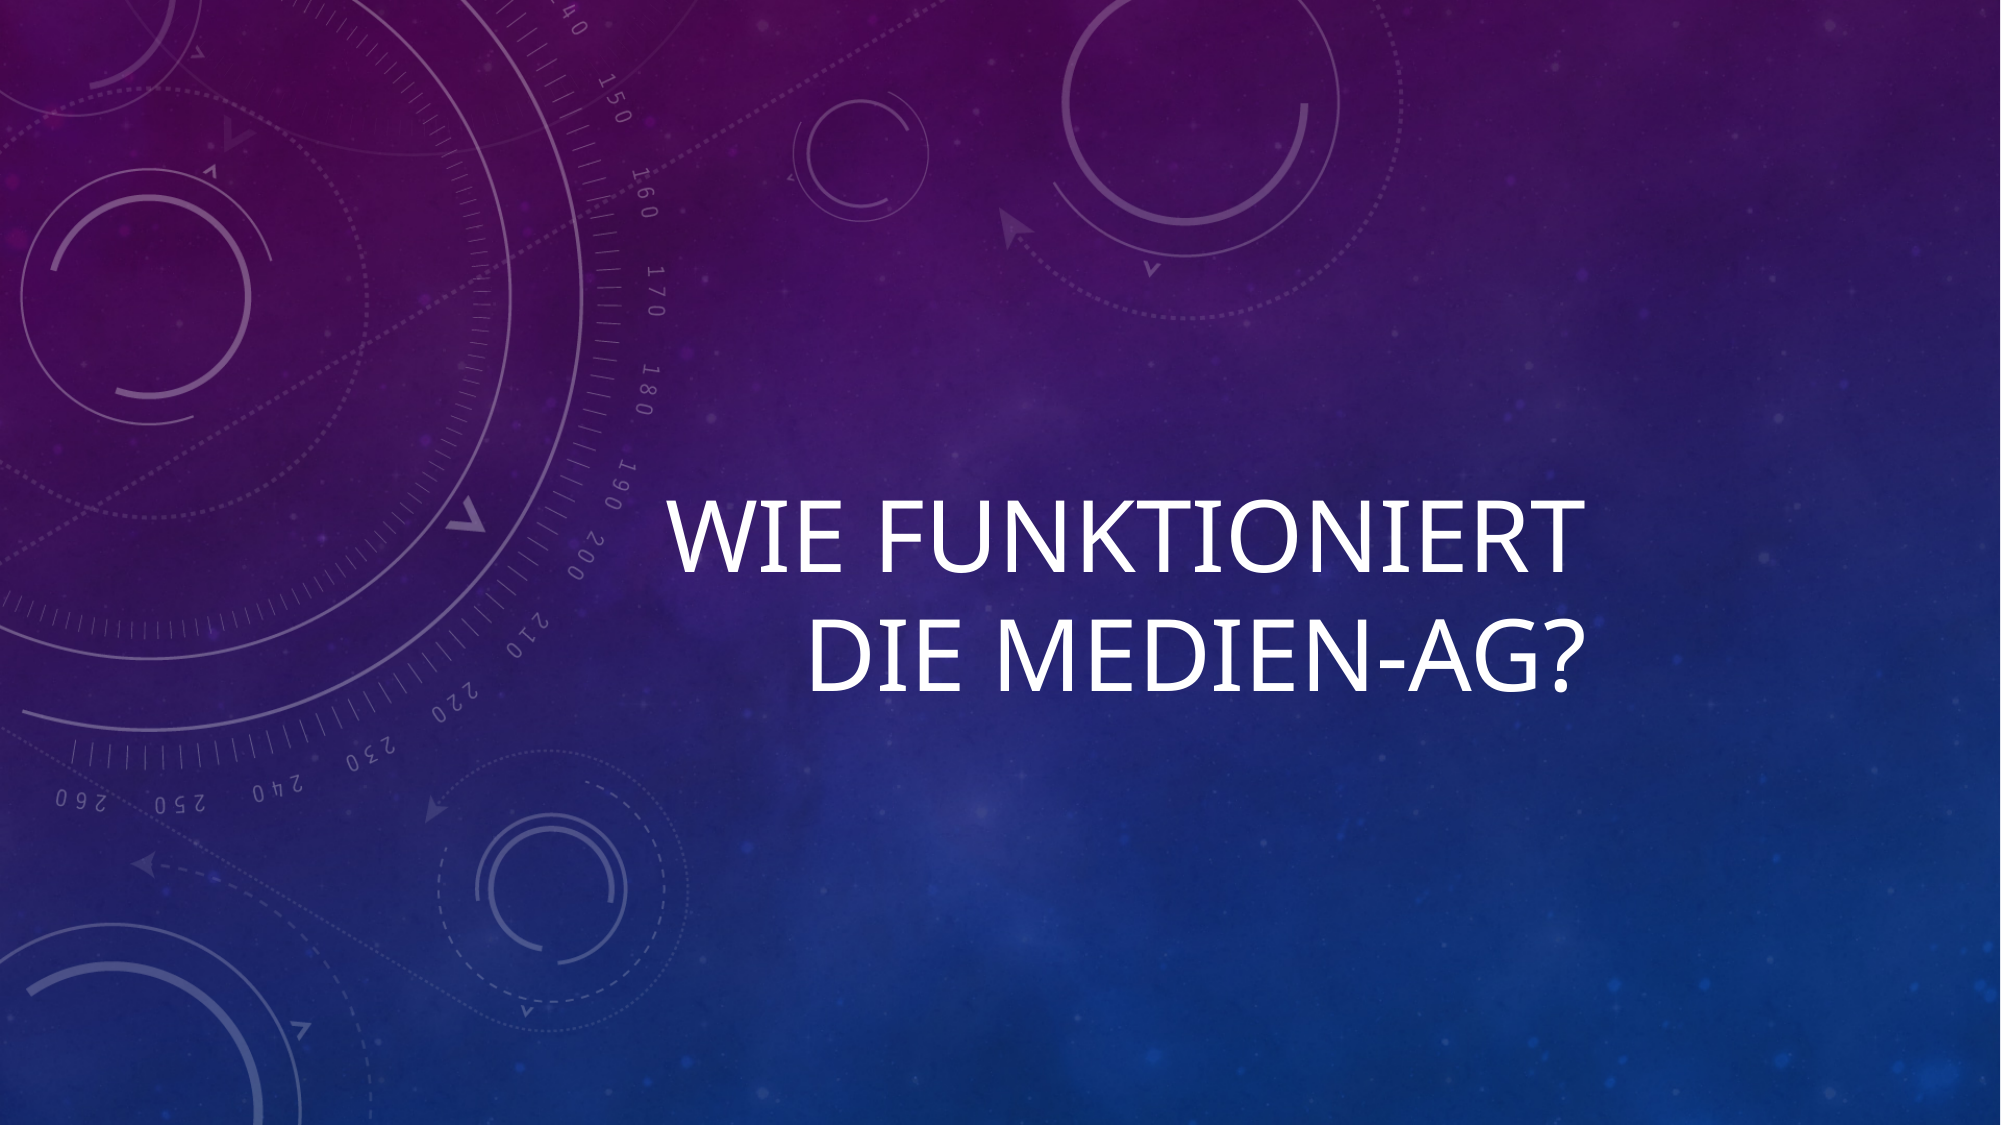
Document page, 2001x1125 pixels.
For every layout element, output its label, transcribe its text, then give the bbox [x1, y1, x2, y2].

title Wie funktioniert die Medien-AG? [650, 322, 1831, 720]
picture [0, 0, 2001, 1125]
